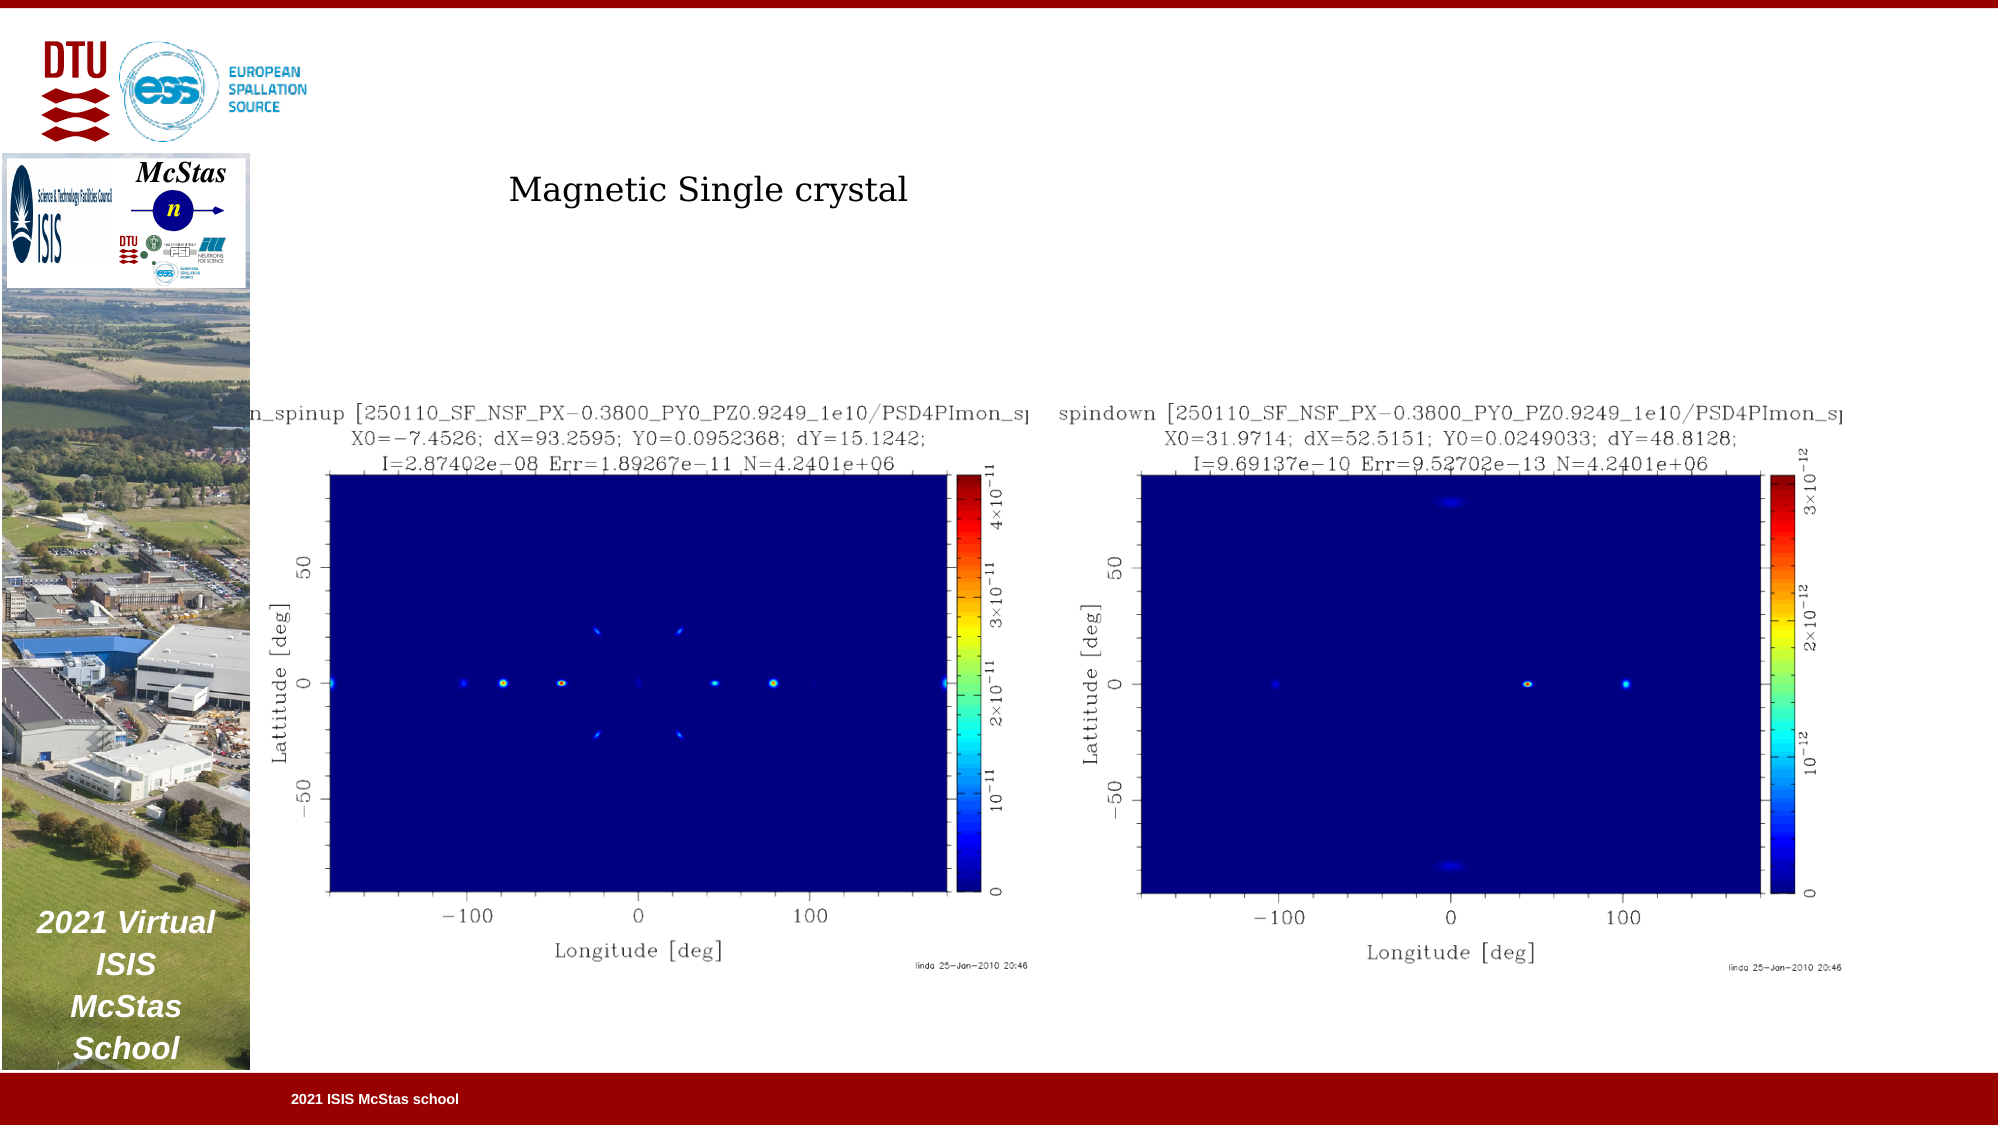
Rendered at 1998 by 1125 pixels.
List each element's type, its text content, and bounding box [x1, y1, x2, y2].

picture [119, 41, 307, 142]
picture [2, 153, 1029, 1070]
picture [1059, 403, 1843, 971]
text_box Magnetic Single crystal [508, 168, 1450, 209]
